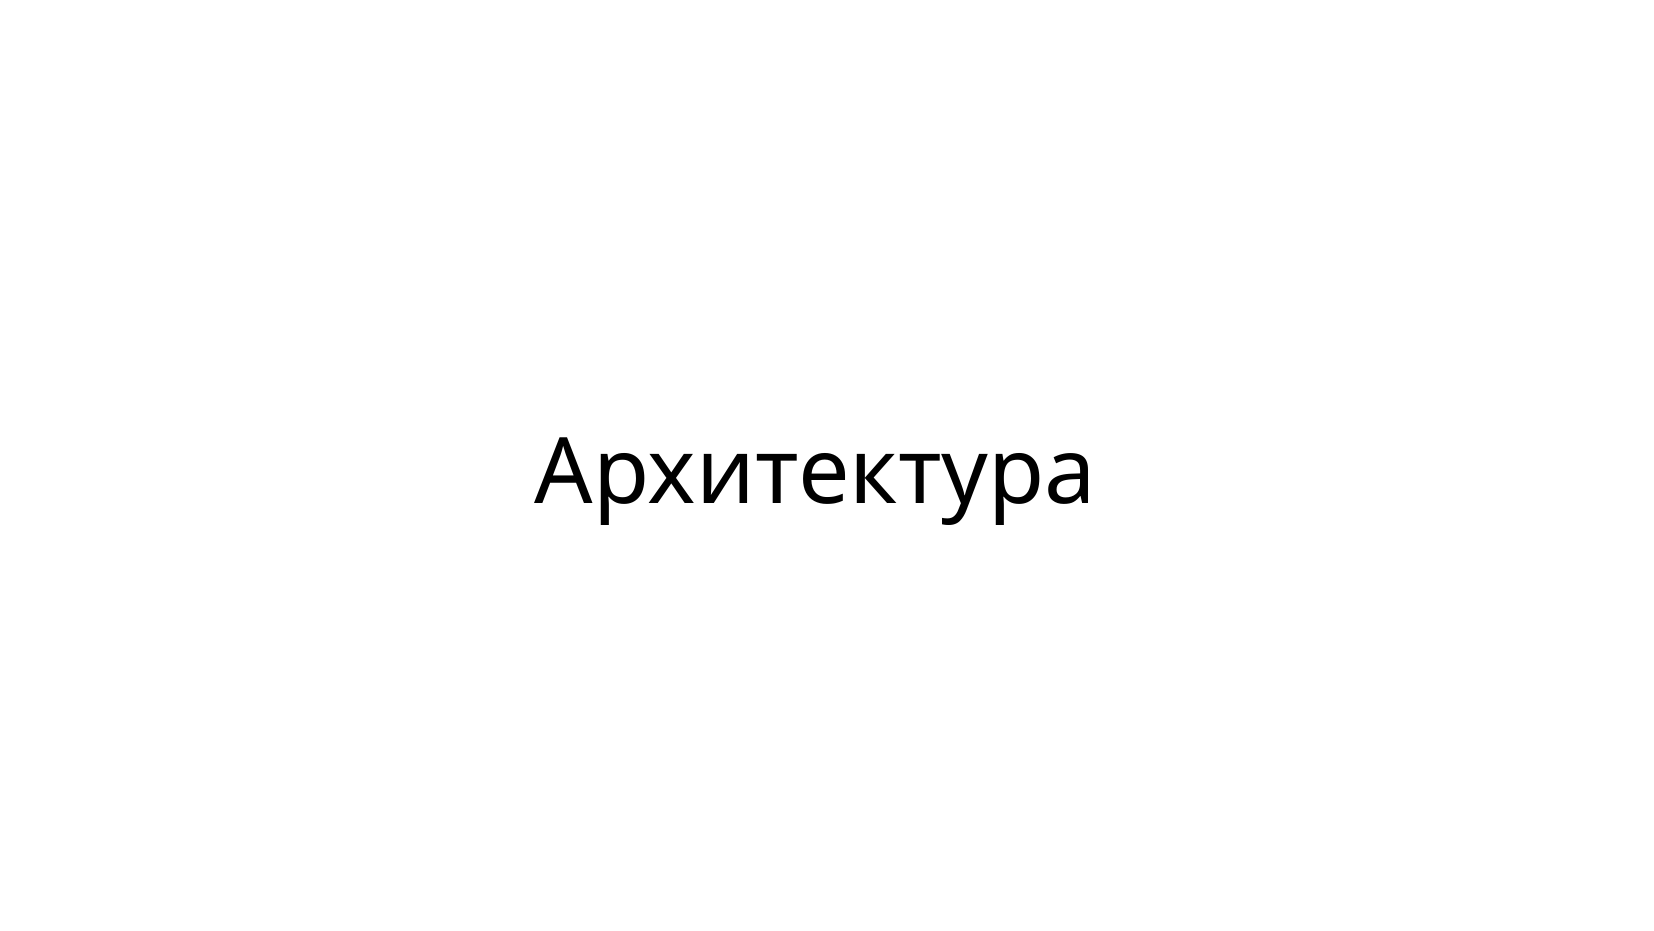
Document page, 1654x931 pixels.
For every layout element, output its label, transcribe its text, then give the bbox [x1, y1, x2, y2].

title Архитектура [71, 390, 1561, 546]
